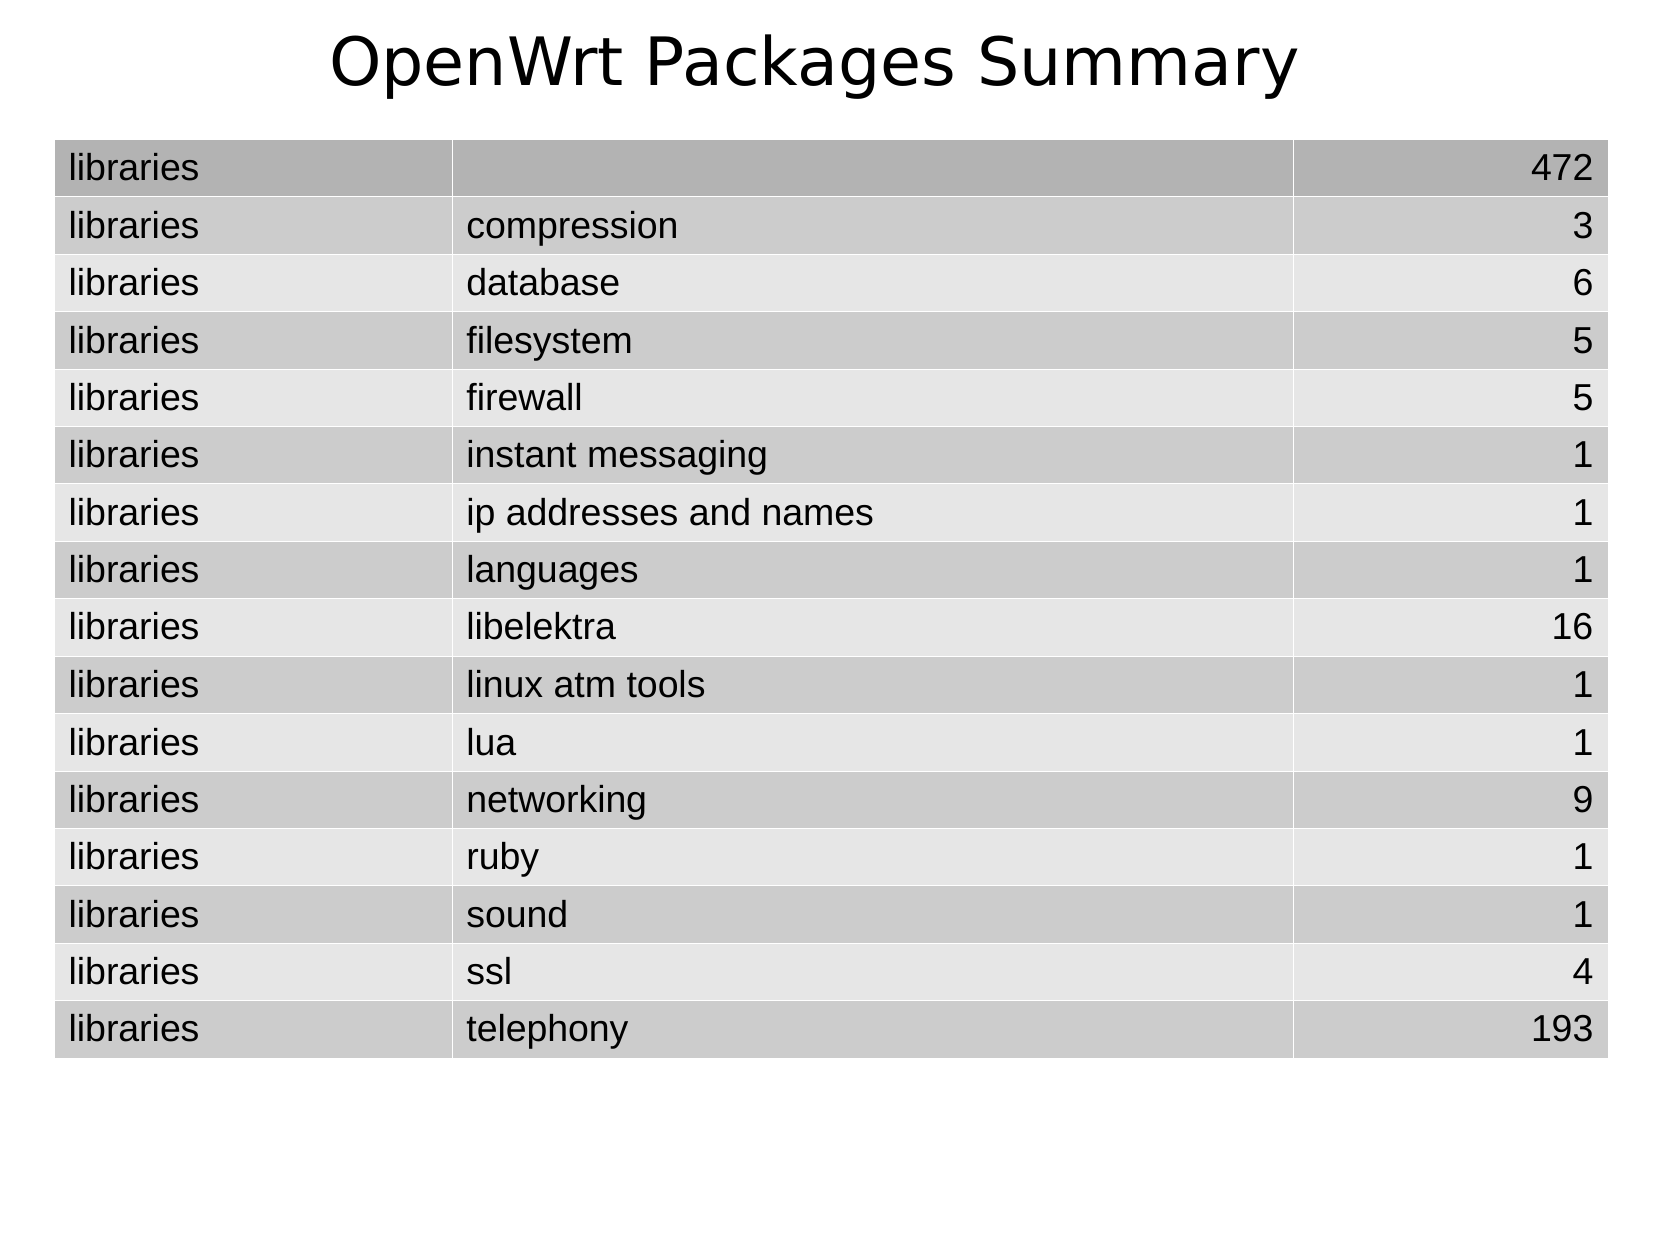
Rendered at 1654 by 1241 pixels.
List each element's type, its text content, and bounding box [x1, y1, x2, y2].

table_cell libraries [55, 427, 452, 483]
table_cell 1 [1294, 886, 1608, 943]
table_cell libraries [55, 714, 452, 771]
table_header libraries [55, 140, 452, 196]
table_cell filesystem [453, 312, 1293, 369]
table_header [453, 140, 1293, 196]
table_cell libraries [55, 829, 452, 885]
table_cell 3 [1294, 197, 1608, 254]
table_cell 1 [1294, 714, 1608, 771]
table_cell libraries [55, 312, 452, 369]
table_cell libraries [55, 886, 452, 943]
table_cell libraries [55, 772, 452, 828]
table_cell linux atm tools [453, 657, 1293, 713]
table_cell 1 [1294, 484, 1608, 541]
table_cell libraries [55, 197, 452, 254]
table_cell networking [453, 772, 1293, 828]
title OpenWrt Packages Summary [70, 23, 1560, 102]
table_cell 1 [1294, 829, 1608, 885]
table_cell libraries [55, 255, 452, 311]
table_cell compression [453, 197, 1293, 254]
table_cell libraries [55, 944, 452, 1000]
table_cell sound [453, 886, 1293, 943]
table_cell ruby [453, 829, 1293, 885]
table_cell instant messaging [453, 427, 1293, 483]
table_cell libraries [55, 657, 452, 713]
table_cell 193 [1294, 1001, 1608, 1058]
table_cell 1 [1294, 657, 1608, 713]
table_header 472 [1294, 140, 1608, 196]
table_cell lua [453, 714, 1293, 771]
table_cell telephony [453, 1001, 1293, 1058]
table_cell 1 [1294, 542, 1608, 598]
table_cell libraries [55, 542, 452, 598]
table_cell 1 [1294, 427, 1608, 483]
table_cell database [453, 255, 1293, 311]
table_cell libraries [55, 484, 452, 541]
table_cell ip addresses and names [453, 484, 1293, 541]
table_cell firewall [453, 370, 1293, 426]
table_cell ssl [453, 944, 1293, 1000]
table_cell 16 [1294, 599, 1608, 656]
table_cell 5 [1294, 312, 1608, 369]
table_cell 9 [1294, 772, 1608, 828]
table_cell 4 [1294, 944, 1608, 1000]
table_cell 6 [1294, 255, 1608, 311]
table_cell libraries [55, 370, 452, 426]
table_cell 5 [1294, 370, 1608, 426]
table_cell libelektra [453, 599, 1293, 656]
table_cell libraries [55, 1001, 452, 1058]
table_cell languages [453, 542, 1293, 598]
table_cell libraries [55, 599, 452, 656]
